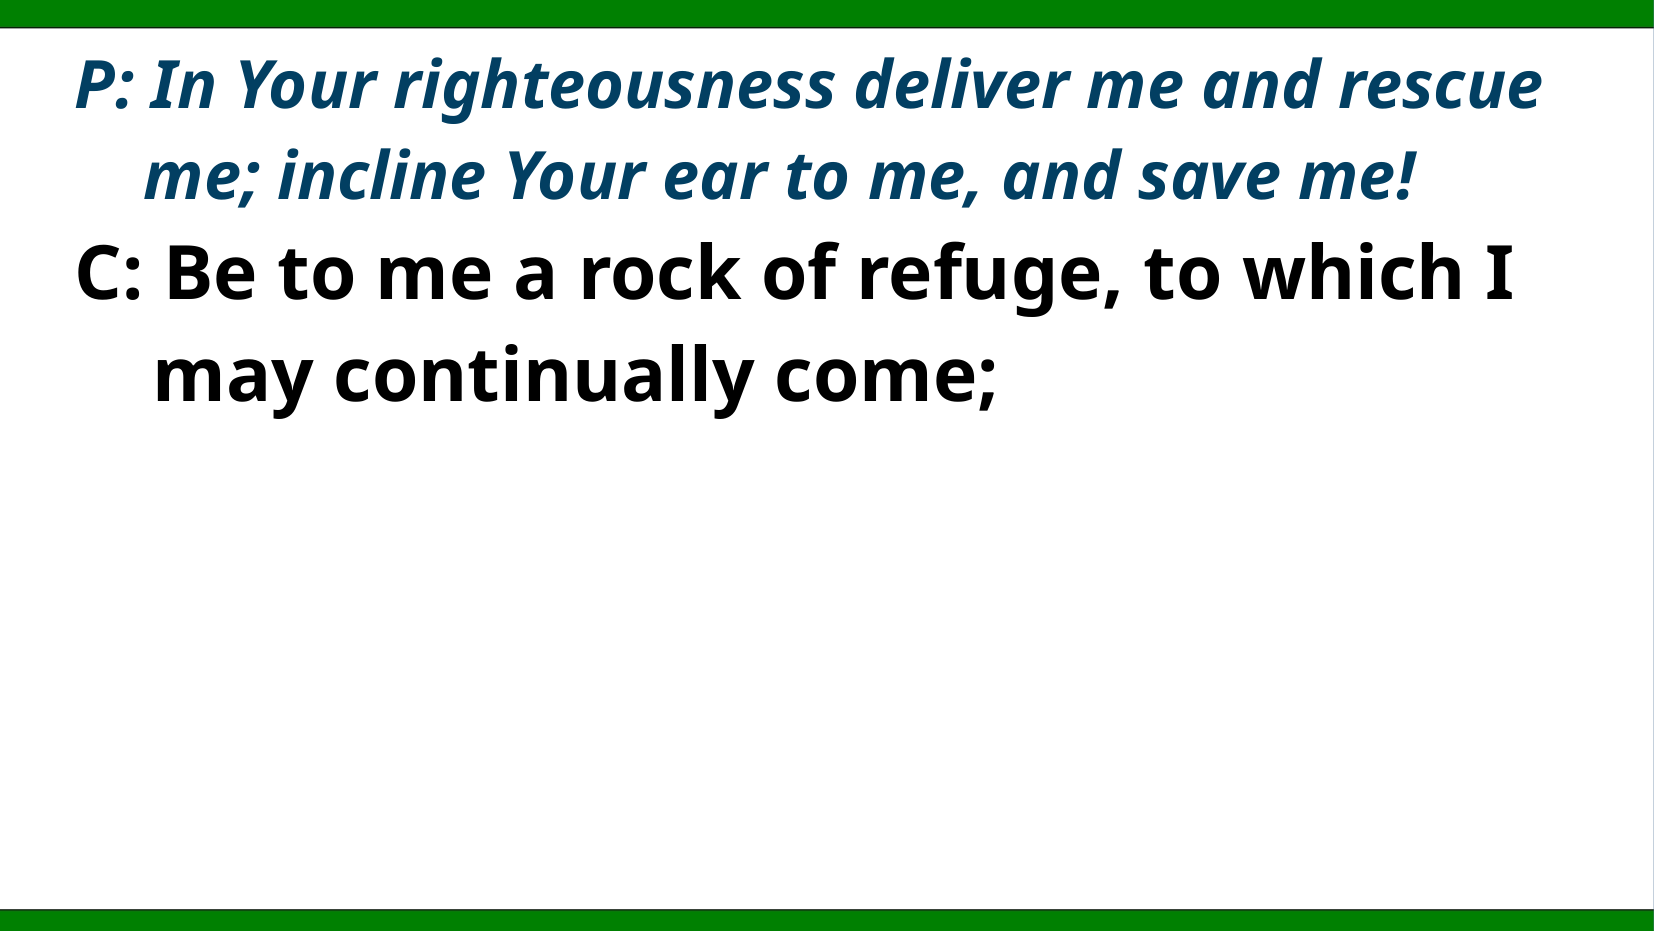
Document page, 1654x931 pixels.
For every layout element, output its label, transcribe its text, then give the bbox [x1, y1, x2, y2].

text_box P: In Your righteousness deliver me and rescue me; incline Your ear to me, and save me! C: Be to me a rock of refuge, to which I may continually come; [60, 30, 1576, 422]
picture [0, 0, 1654, 931]
